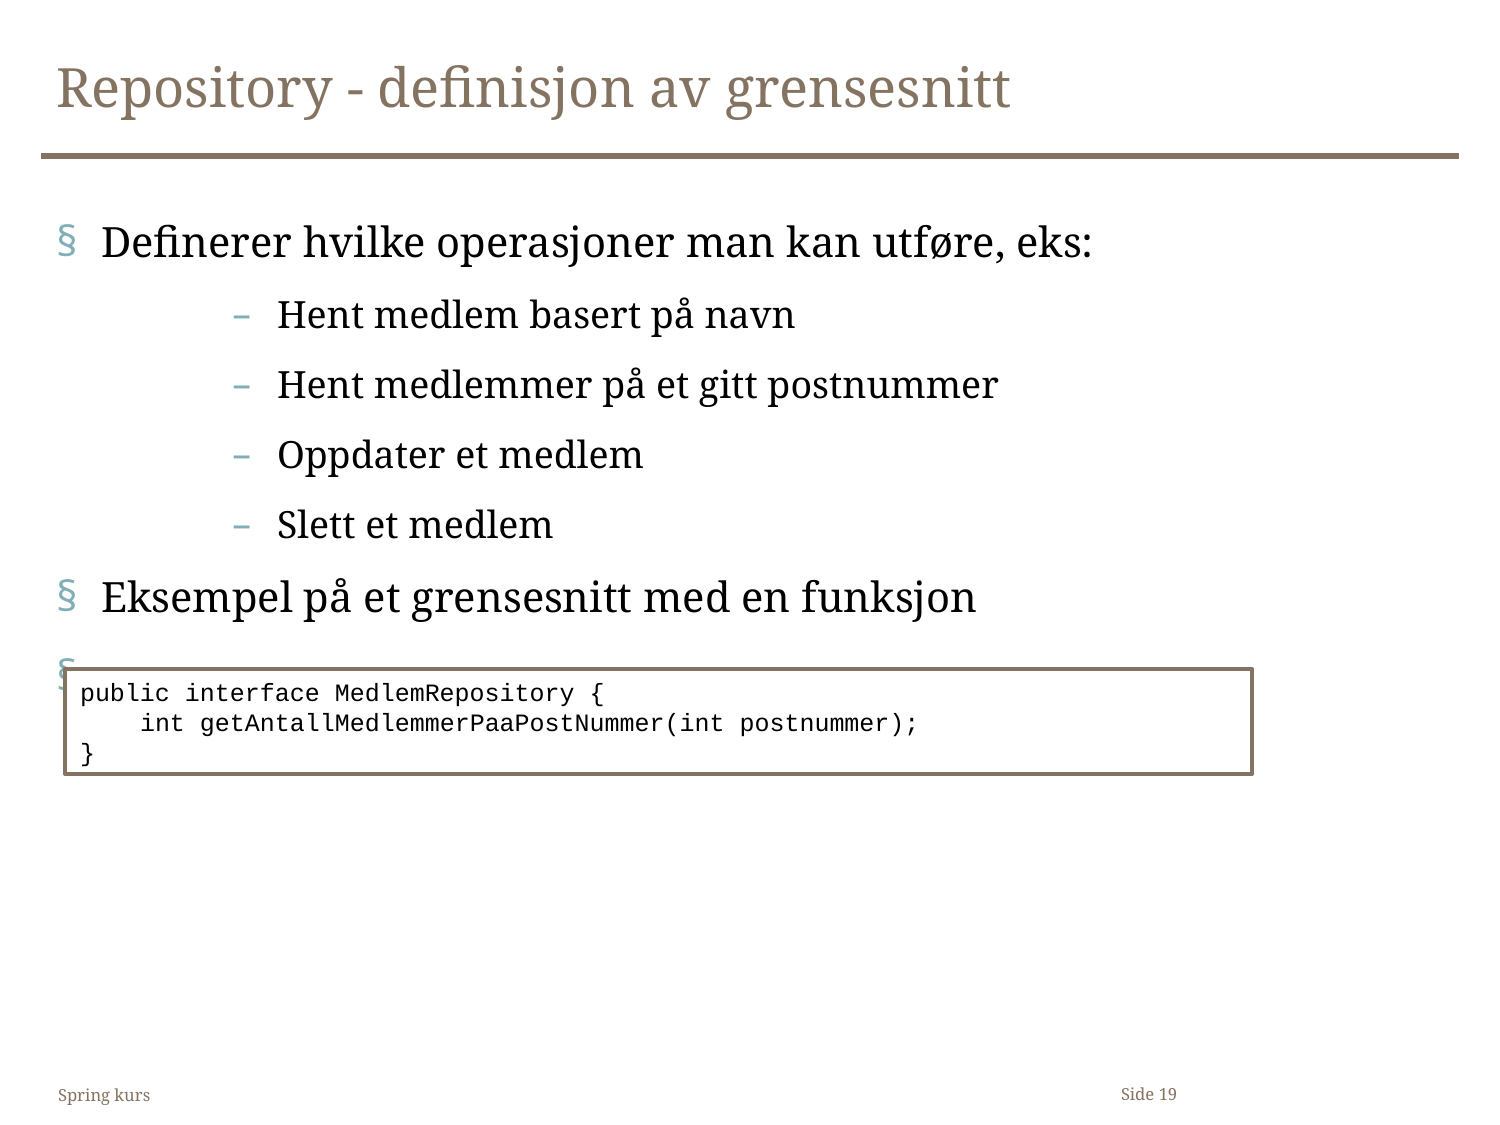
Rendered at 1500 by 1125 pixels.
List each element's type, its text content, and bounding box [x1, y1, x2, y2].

text_box public interface MedlemRepository { int getAntallMedlemmerPaaPostNummer(int postnummer); } [64, 668, 1253, 774]
text_box Spring kurs [43, 1065, 751, 1125]
title Repository - definisjon av grensesnitt [40, 27, 1459, 146]
text_box Side <number> [1105, 1065, 1457, 1125]
list Definerer hvilke operasjoner man kan utføre, eks: Hent medlem basert på navn Hent medlemmer på et gitt postnummer Oppdater et medlem Slett et medlem Eksempel på et grensesnitt med en funksjon [41, 208, 1455, 1005]
